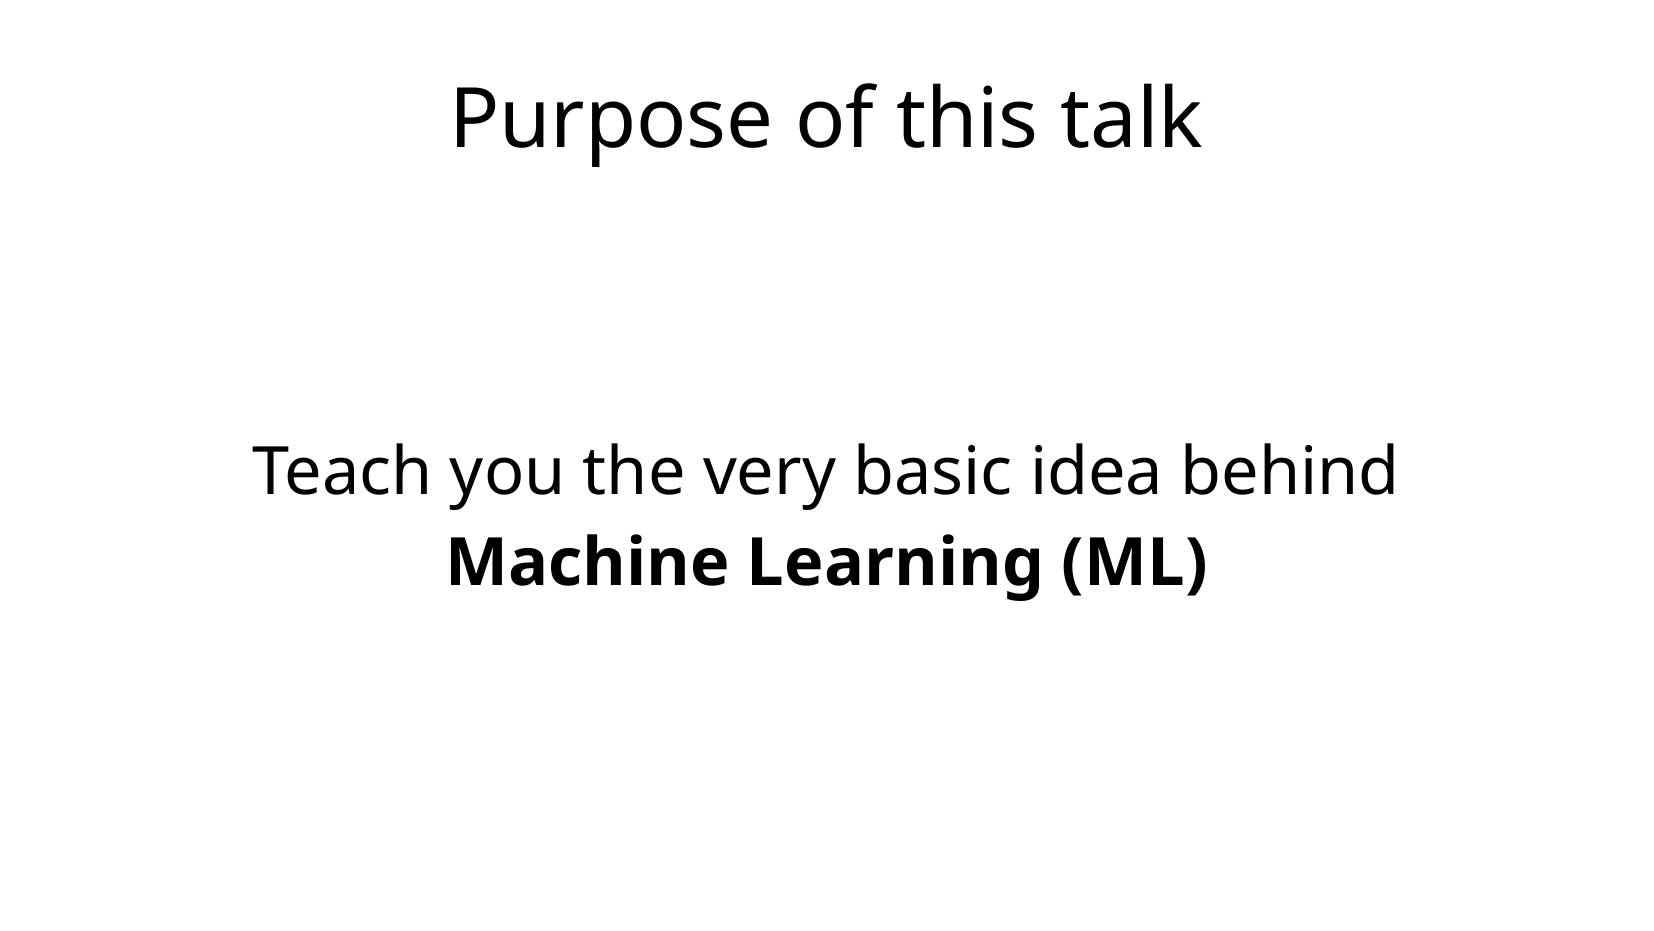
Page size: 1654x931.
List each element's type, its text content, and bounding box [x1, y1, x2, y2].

title Purpose of this talk [82, 37, 1571, 193]
list Teach you the very basic idea behind Machine Learning (ML) [82, 217, 1571, 811]
